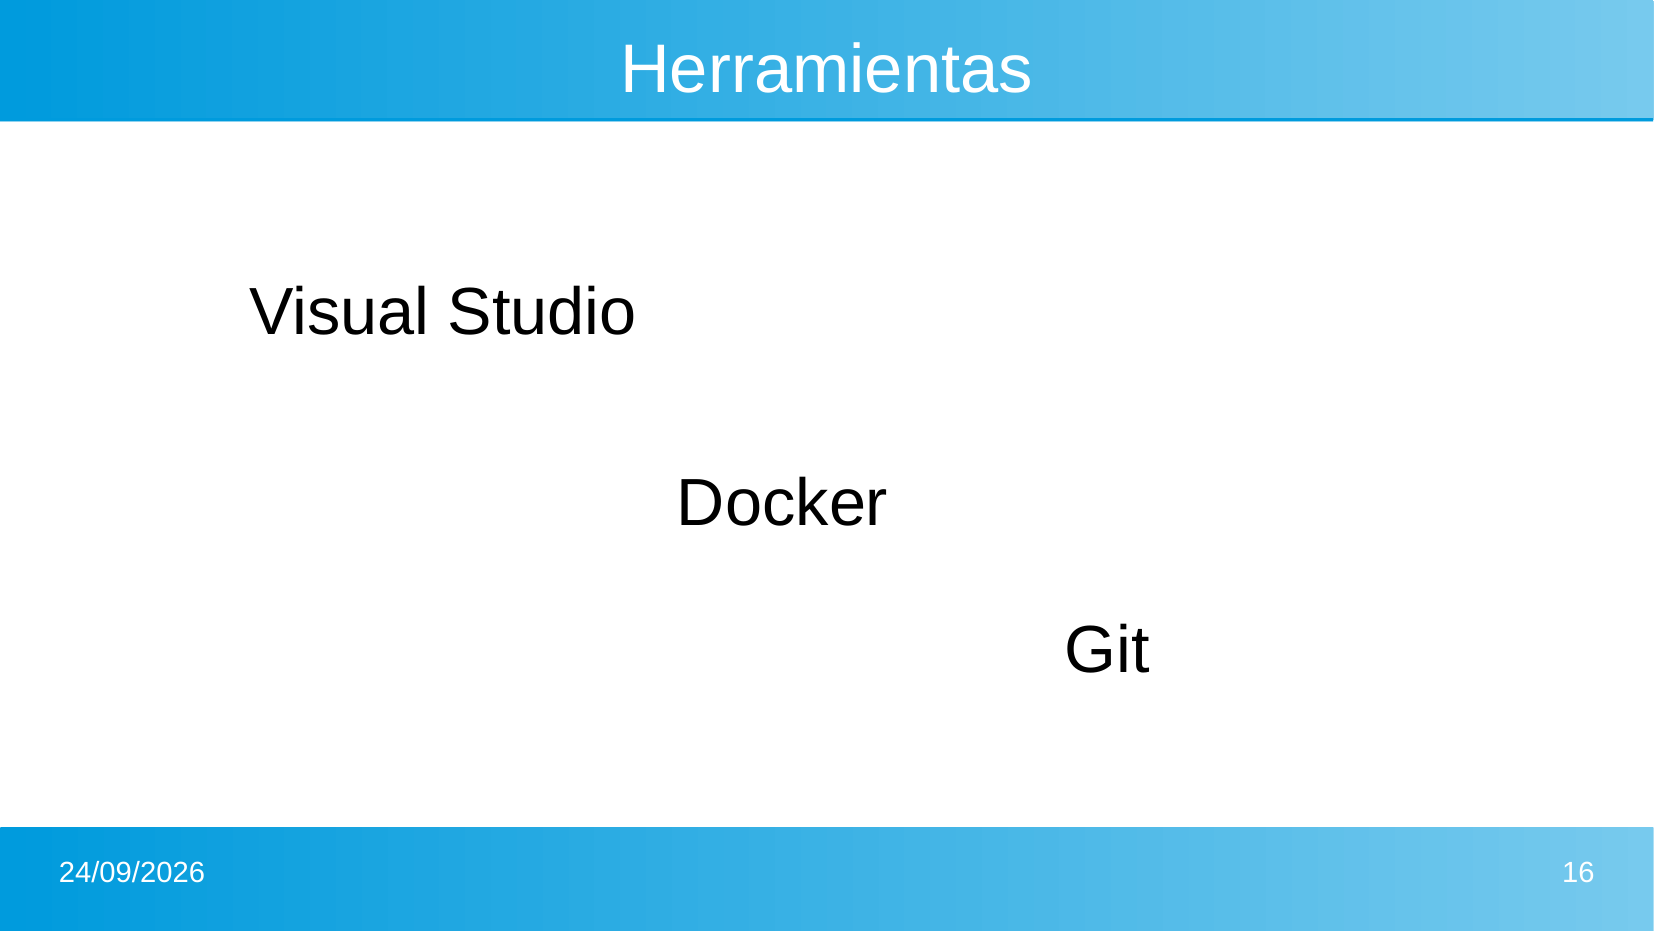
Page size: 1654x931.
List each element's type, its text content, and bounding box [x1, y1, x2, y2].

text_box Git [944, 590, 1270, 709]
title Herramientas [59, 29, 1595, 108]
text_box Visual Studio [147, 236, 739, 386]
text_box Docker [620, 442, 945, 562]
